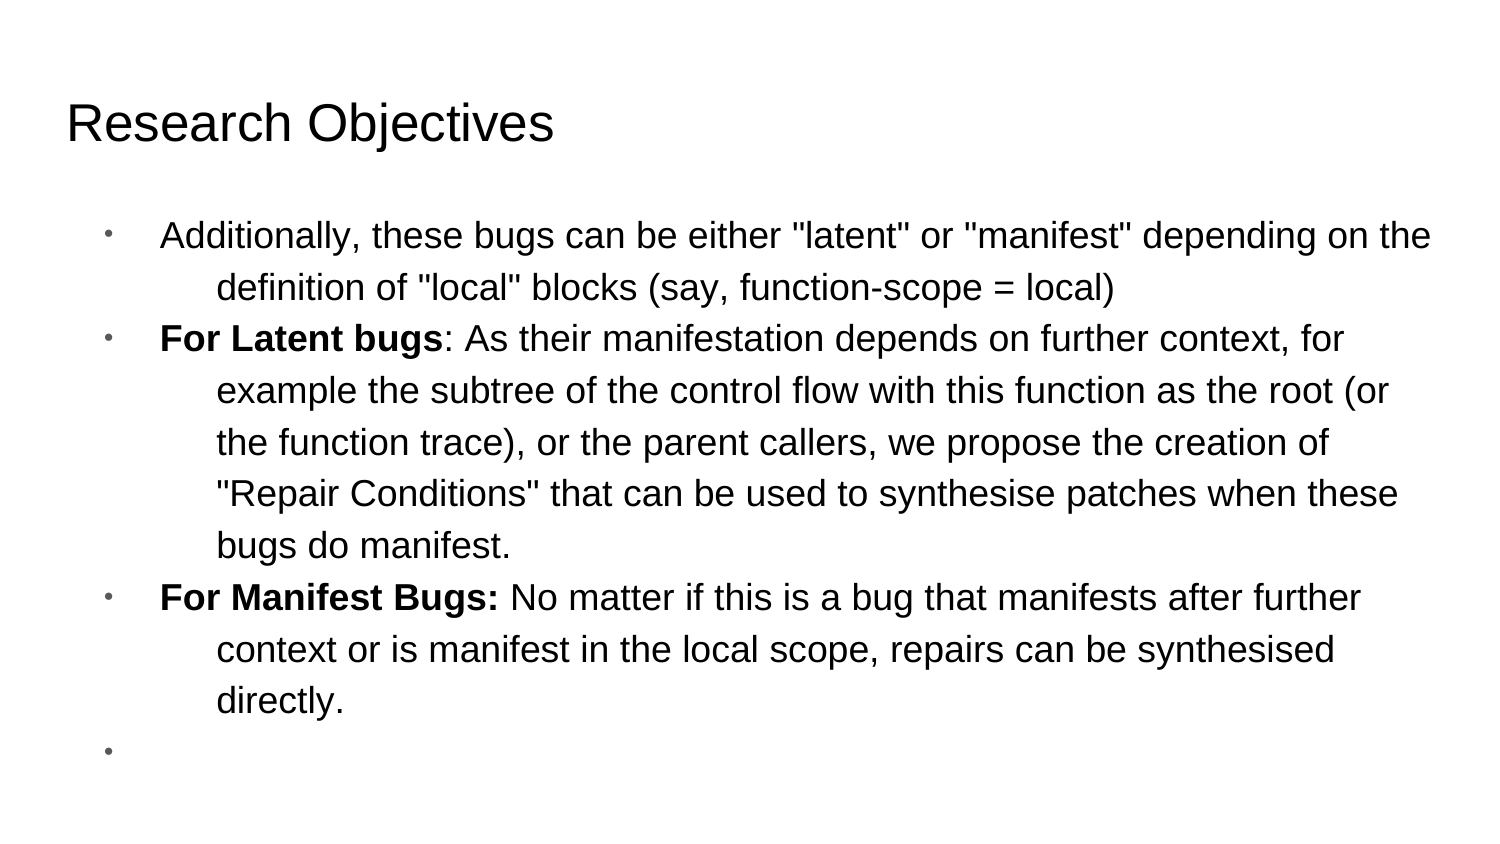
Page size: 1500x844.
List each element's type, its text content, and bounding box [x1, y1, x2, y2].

title Research Objectives [51, 72, 1449, 167]
list Additionally, these bugs can be either "latent" or "manifest" depending on the definition of "local" blocks (say, function-scope = local) For Latent bugs: As their manifestation depends on further context, for example the subtree of the control flow with this function as the root (or the function trace), or the parent callers, we propose the creation of "Repair Conditions" that can be used to synthesise patches when these bugs do manifest. For Manifest Bugs: No matter if this is a bug that manifests after further context or is manifest in the local scope, repairs can be synthesised directly. [51, 189, 1449, 750]
